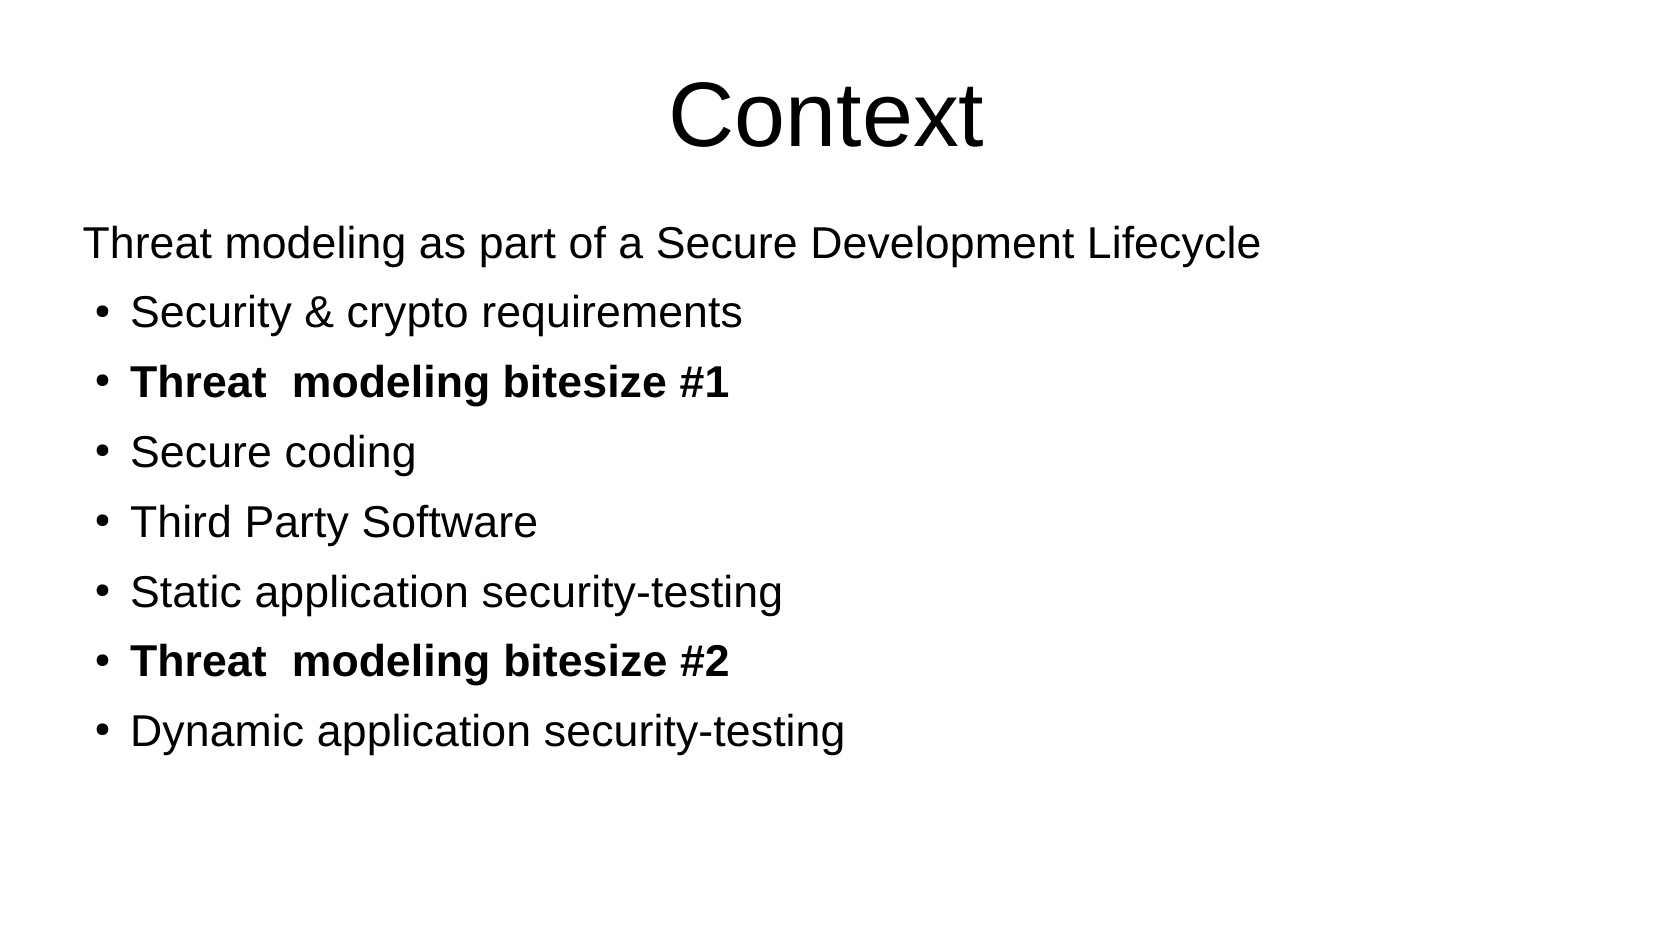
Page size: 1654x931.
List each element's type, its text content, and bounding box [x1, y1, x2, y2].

list Threat modeling as part of a Secure Development Lifecycle Security & crypto requirements Threat modeling bitesize #1 Secure coding Third Party Software Static application security-testing Threat modeling bitesize #2 Dynamic application security-testing [82, 217, 1571, 758]
title Context [82, 37, 1571, 193]
